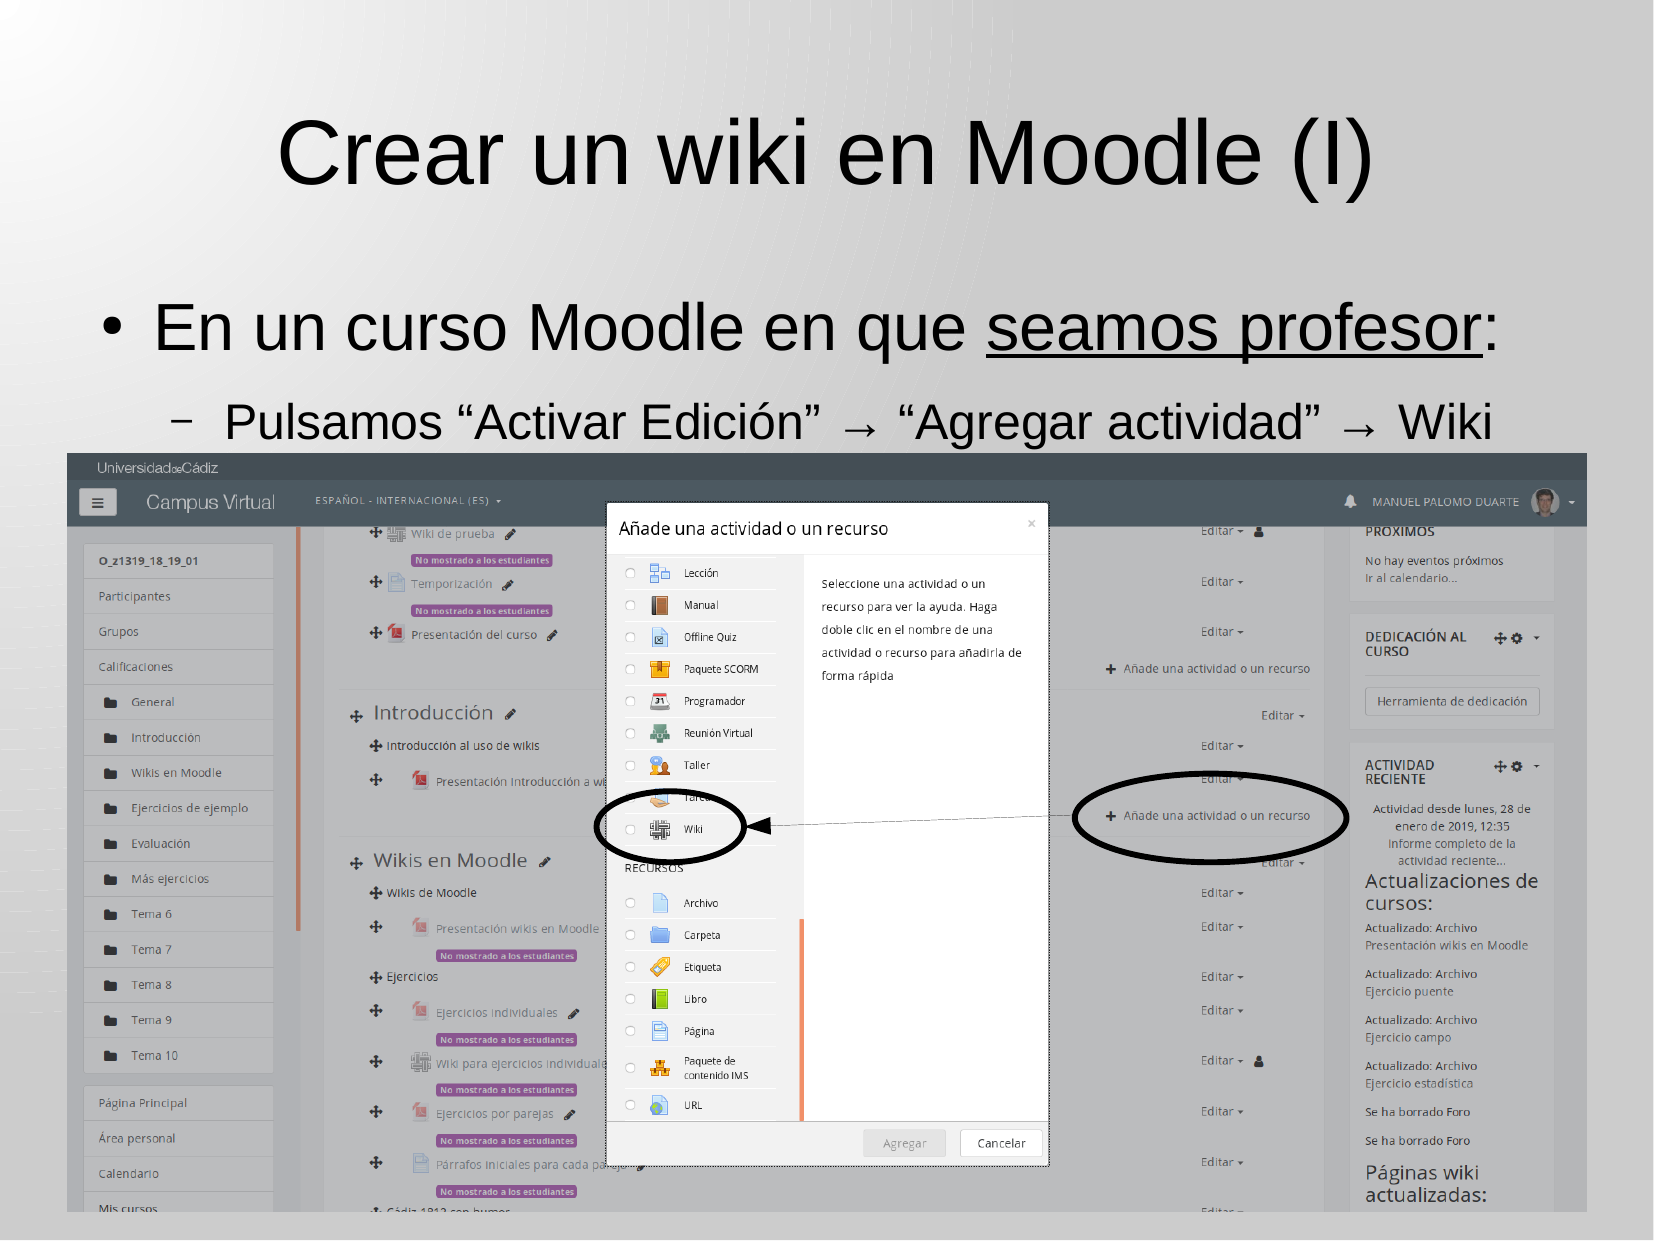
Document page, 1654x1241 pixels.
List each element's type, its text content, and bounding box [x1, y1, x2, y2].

title Crear un wiki en Moodle (I) [82, 49, 1571, 257]
picture [67, 453, 1587, 1212]
text_box [596, 791, 744, 863]
text_box [1074, 773, 1347, 863]
list En un curso Moodle en que seamos profesor: Pulsamos “Activar Edición” → “Agregar actividad” → Wiki [82, 290, 1538, 453]
